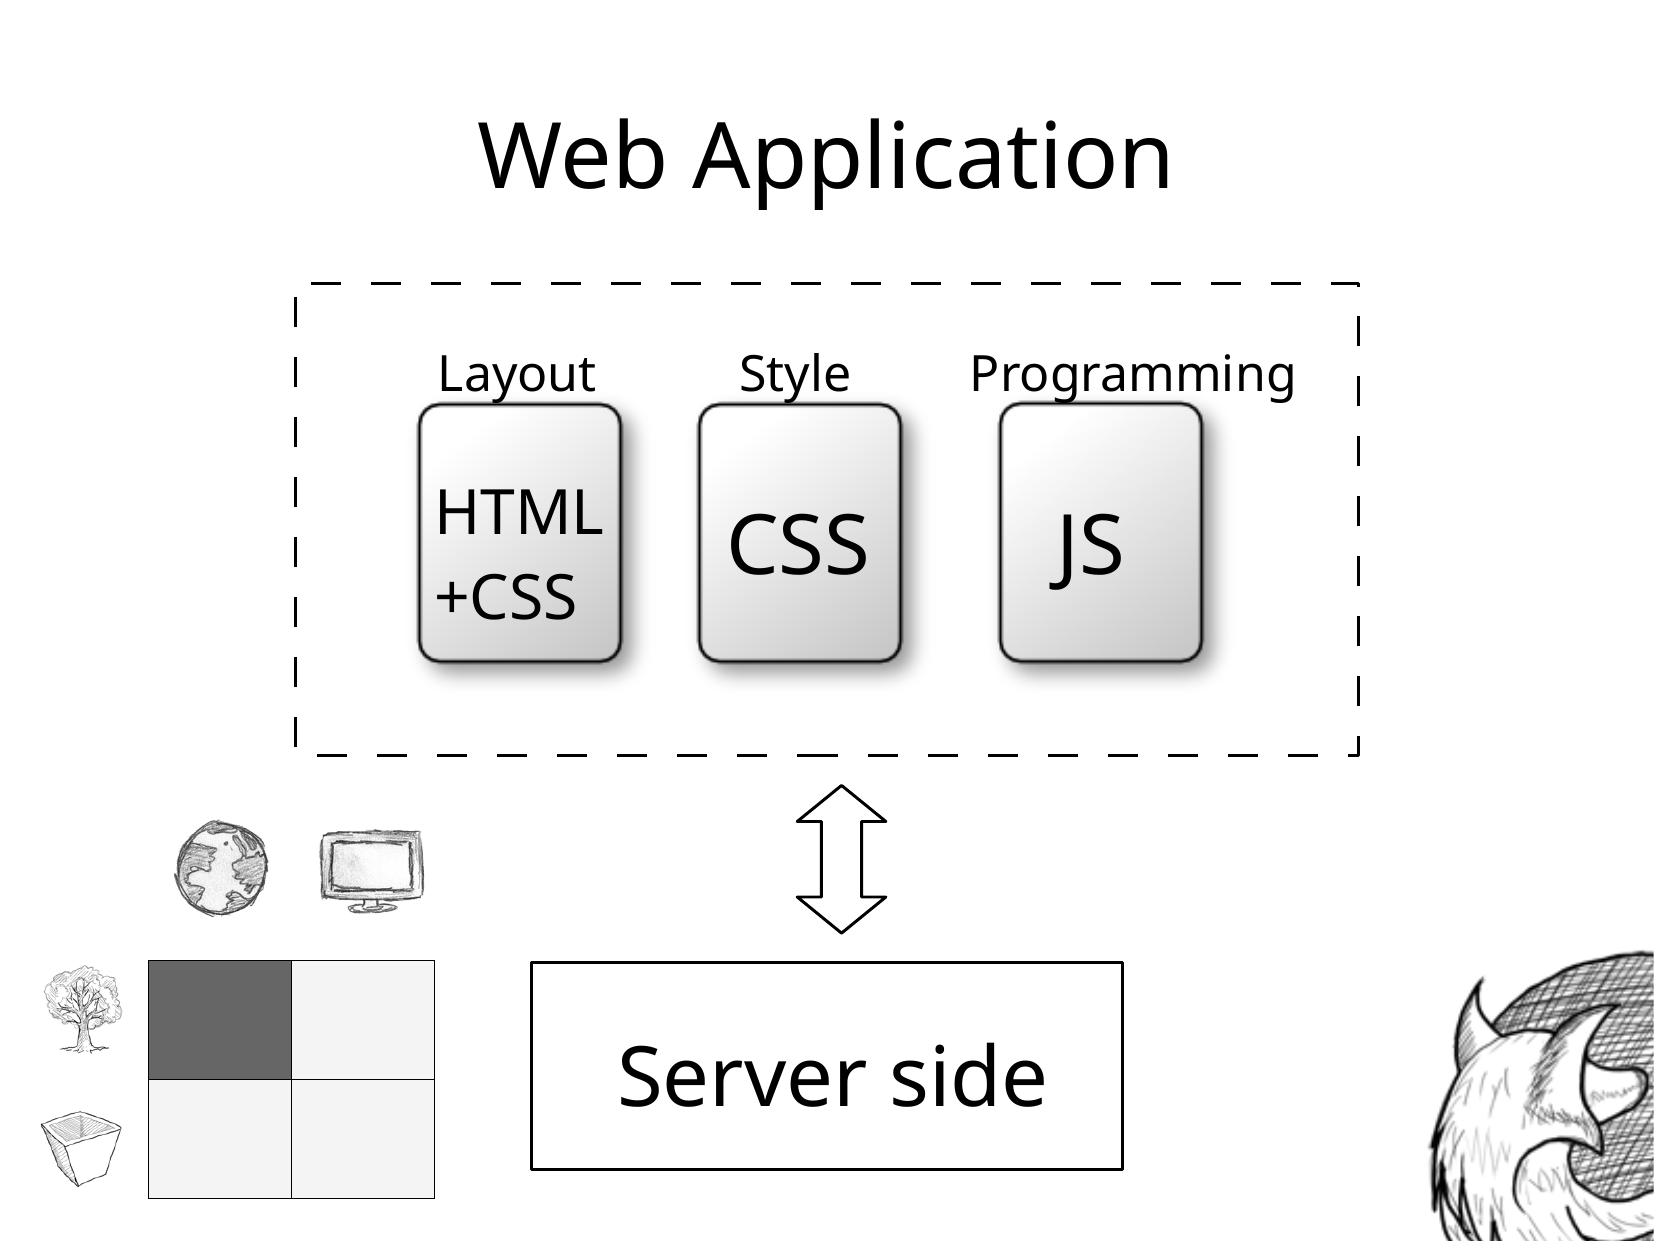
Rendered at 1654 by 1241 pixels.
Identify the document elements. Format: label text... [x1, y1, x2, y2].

text_box CSS [711, 478, 888, 594]
text_box [148, 960, 435, 1199]
picture [986, 406, 1237, 697]
title Web Application [82, 49, 1571, 257]
text_box JS [1042, 477, 1155, 593]
text_box Programming [955, 330, 1283, 406]
picture [29, 960, 137, 1068]
picture [317, 814, 425, 923]
text_box [531, 962, 1123, 1170]
text_box Layout [423, 330, 602, 406]
text_box Style [724, 330, 862, 406]
picture [1386, 915, 1654, 1241]
picture [685, 390, 936, 697]
text_box [797, 785, 886, 934]
picture [172, 817, 272, 917]
picture [405, 390, 656, 697]
text_box Server side [602, 1009, 1033, 1125]
picture [29, 1091, 138, 1199]
text_box HTML +CSS [419, 460, 620, 626]
